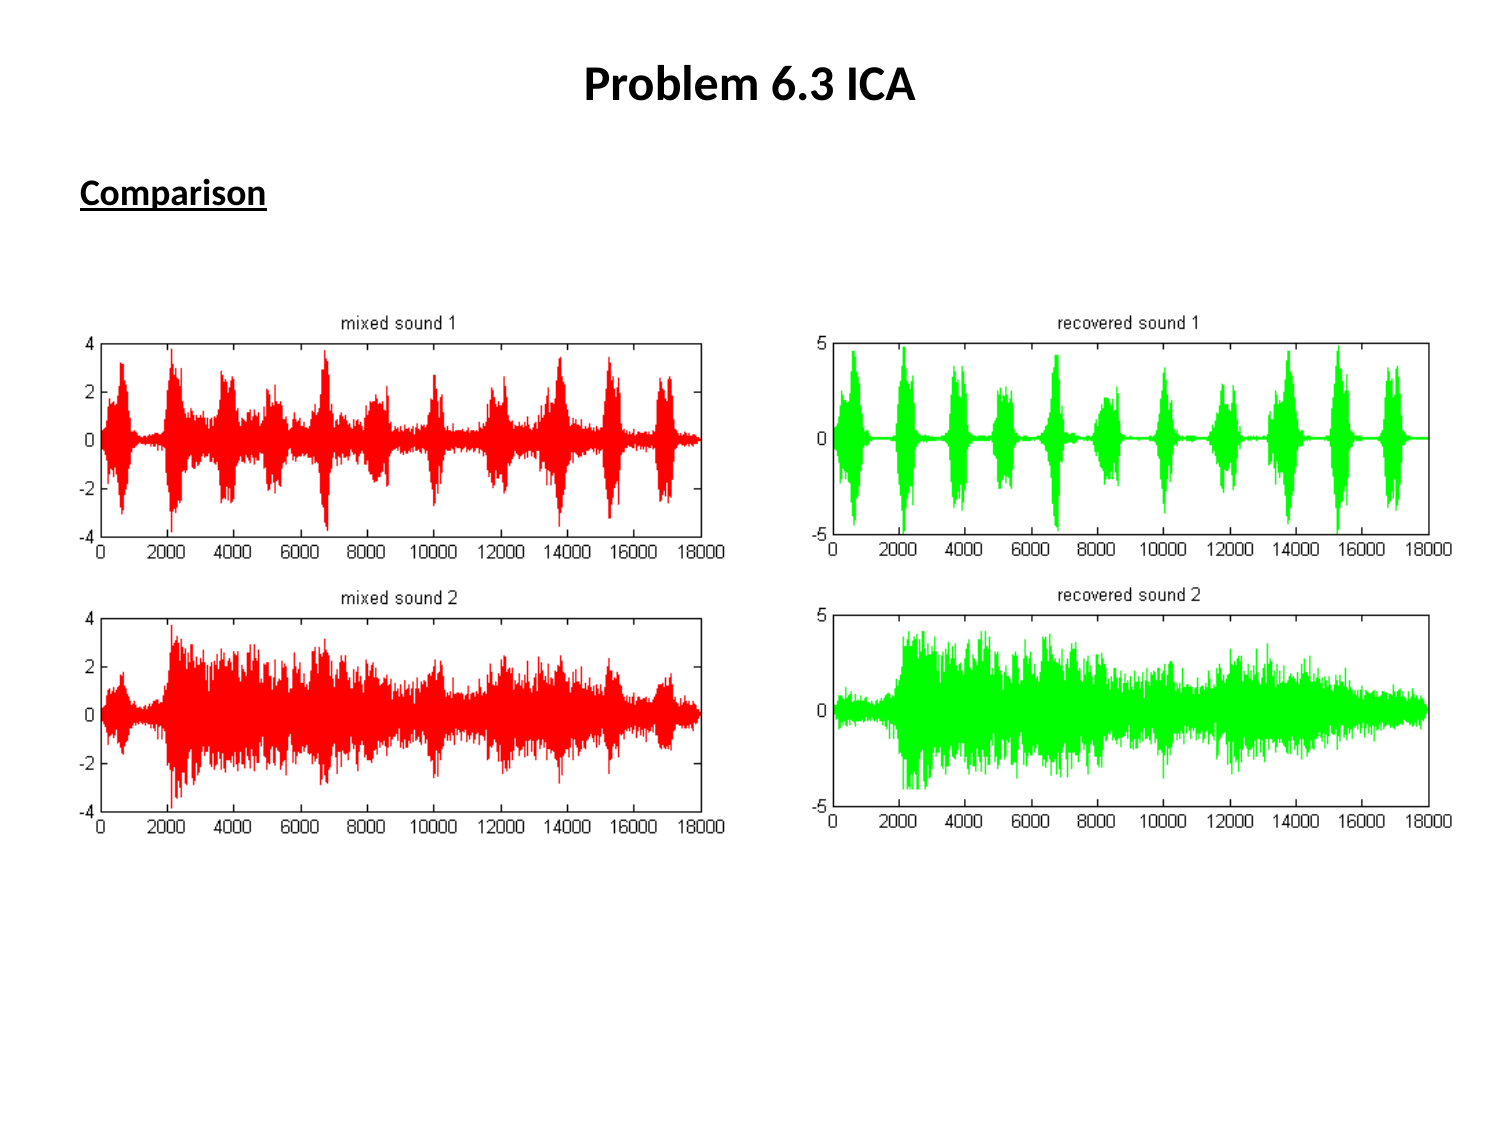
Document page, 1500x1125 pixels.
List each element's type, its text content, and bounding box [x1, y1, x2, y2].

text_box Comparison [64, 160, 283, 221]
picture [0, 295, 1500, 875]
text_box Problem 6.3 ICA [0, 42, 1500, 118]
